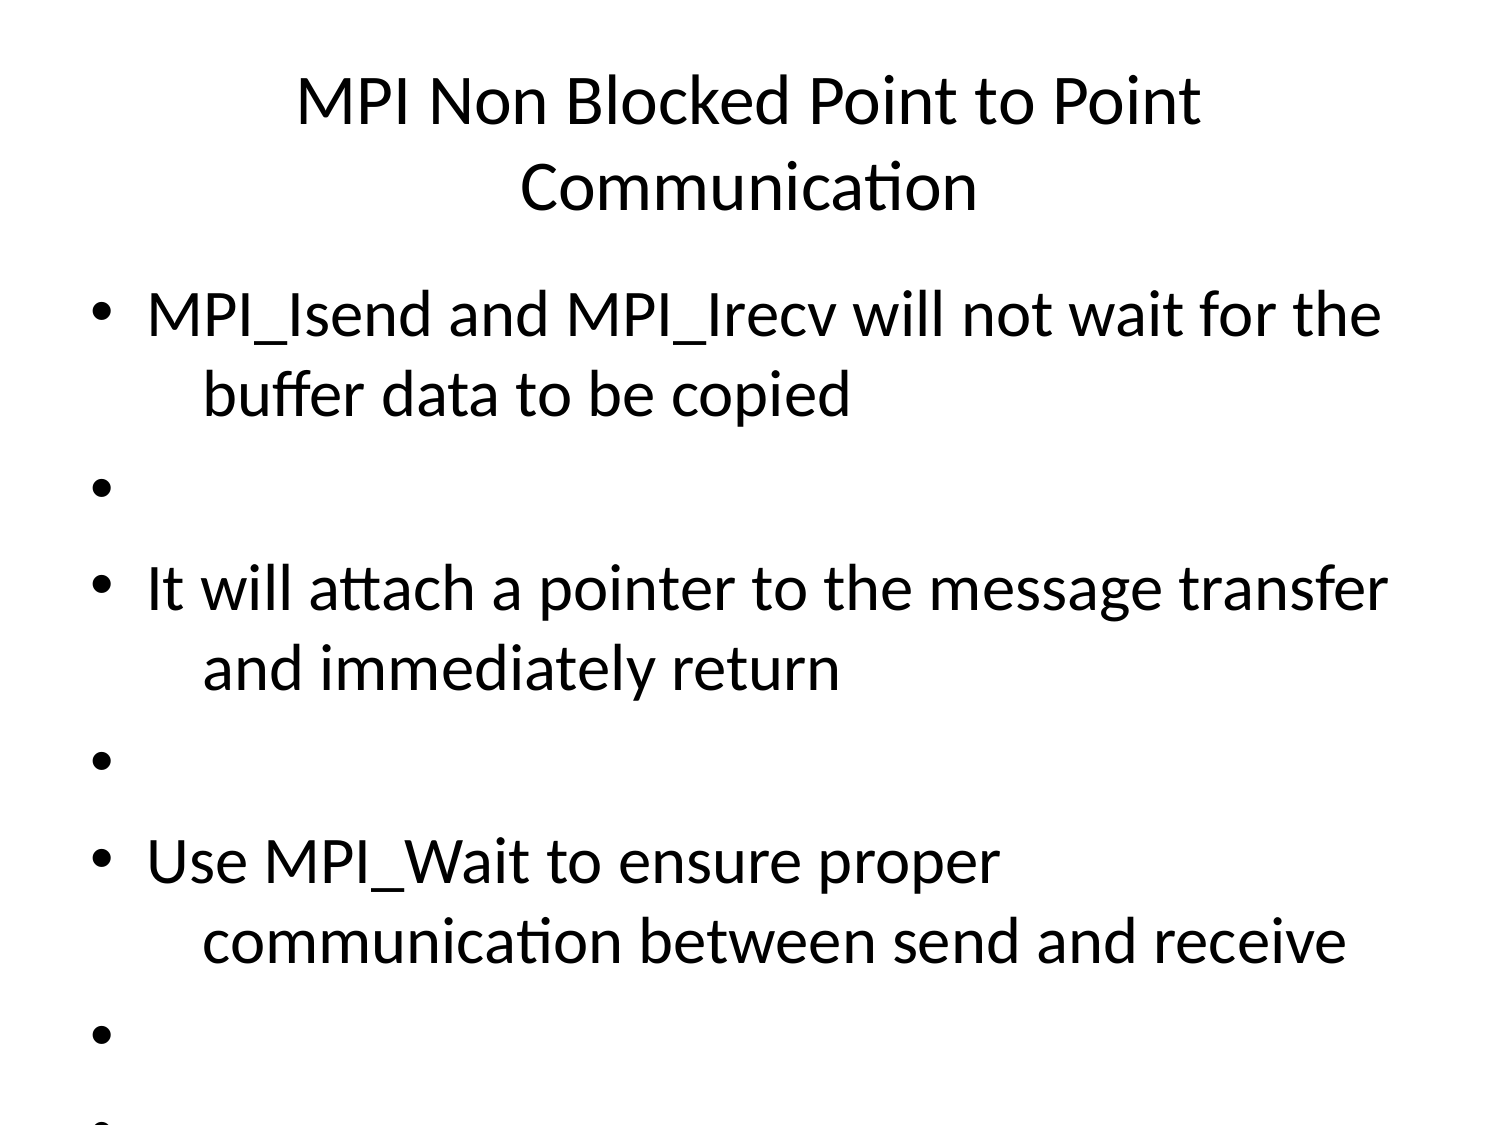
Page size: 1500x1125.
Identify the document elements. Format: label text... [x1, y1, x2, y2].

title MPI Non Blocked Point to Point Communication [75, 45, 1426, 233]
list MPI_Isend and MPI_Irecv will not wait for the buffer data to be copied It will attach a pointer to the message transfer and immediately return Use MPI_Wait to ensure proper communication between send and receive [75, 262, 1426, 1083]
